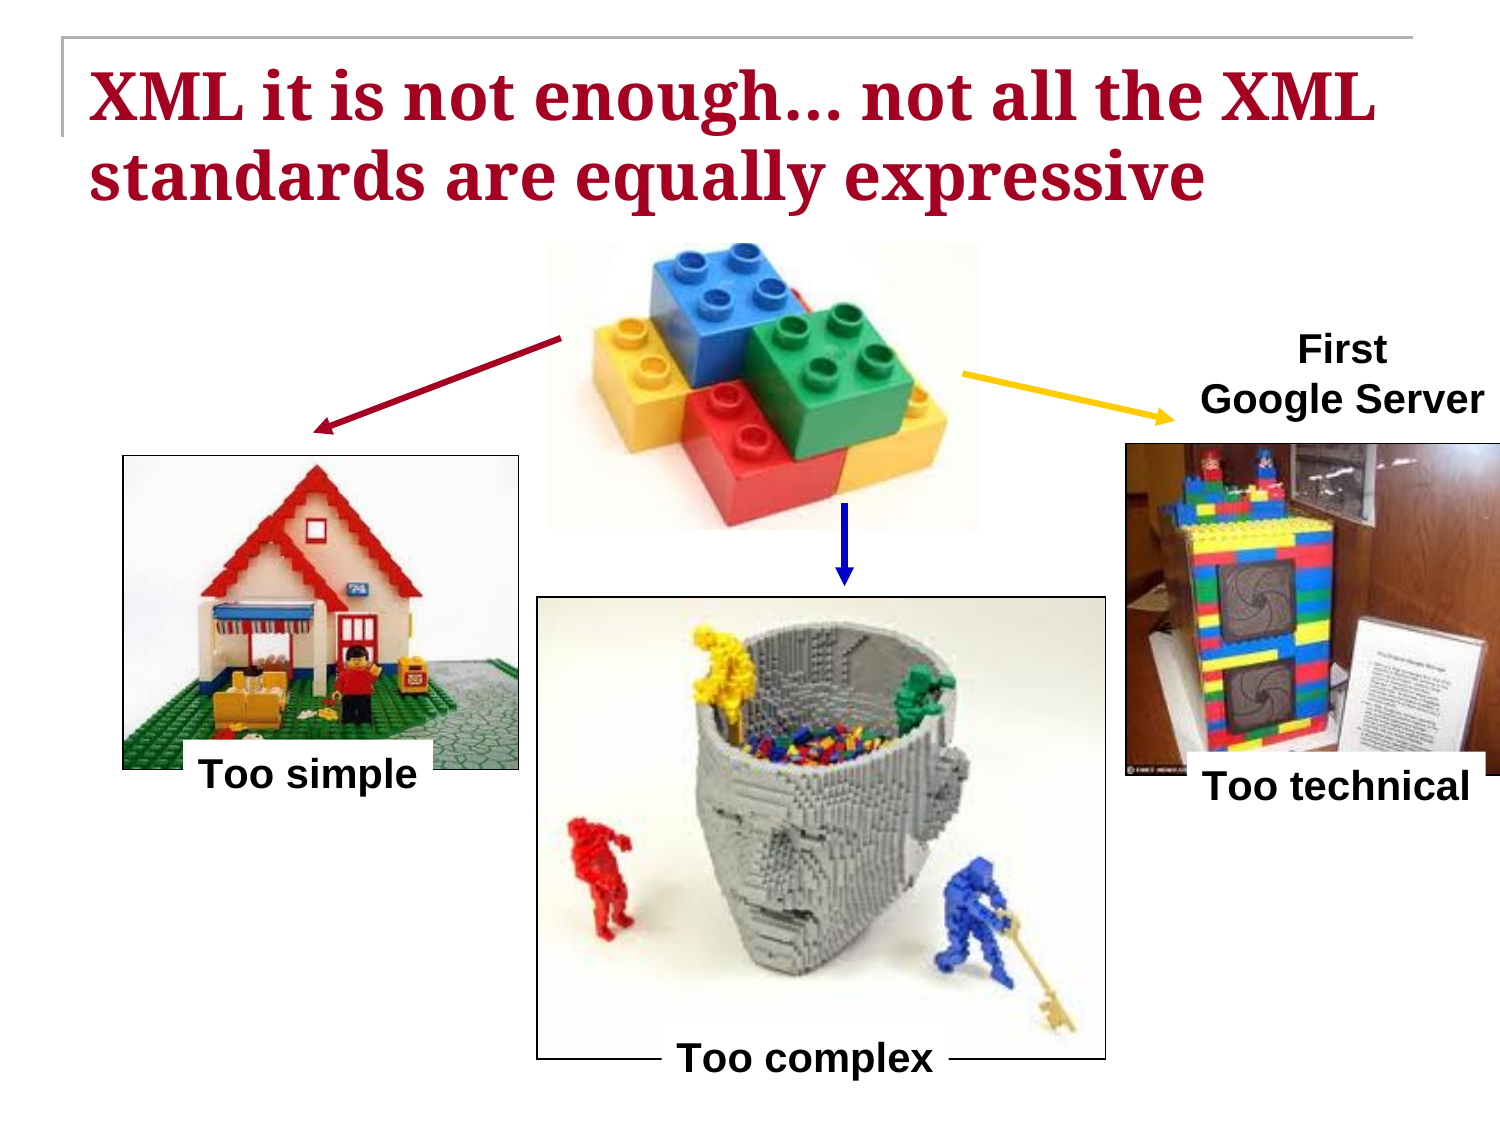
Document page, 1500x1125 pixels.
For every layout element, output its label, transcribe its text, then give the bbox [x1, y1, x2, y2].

text_box Too complex [661, 1023, 949, 1089]
picture [123, 456, 518, 769]
title XML it is not enough… not all the XML standards are equally expressive [75, 45, 1426, 233]
text_box First Google Server [1185, 314, 1500, 430]
picture [1126, 444, 1500, 774]
picture [537, 597, 1105, 1059]
text_box Too simple [183, 739, 433, 806]
text_box Too technical [1186, 751, 1486, 818]
picture [549, 243, 979, 596]
